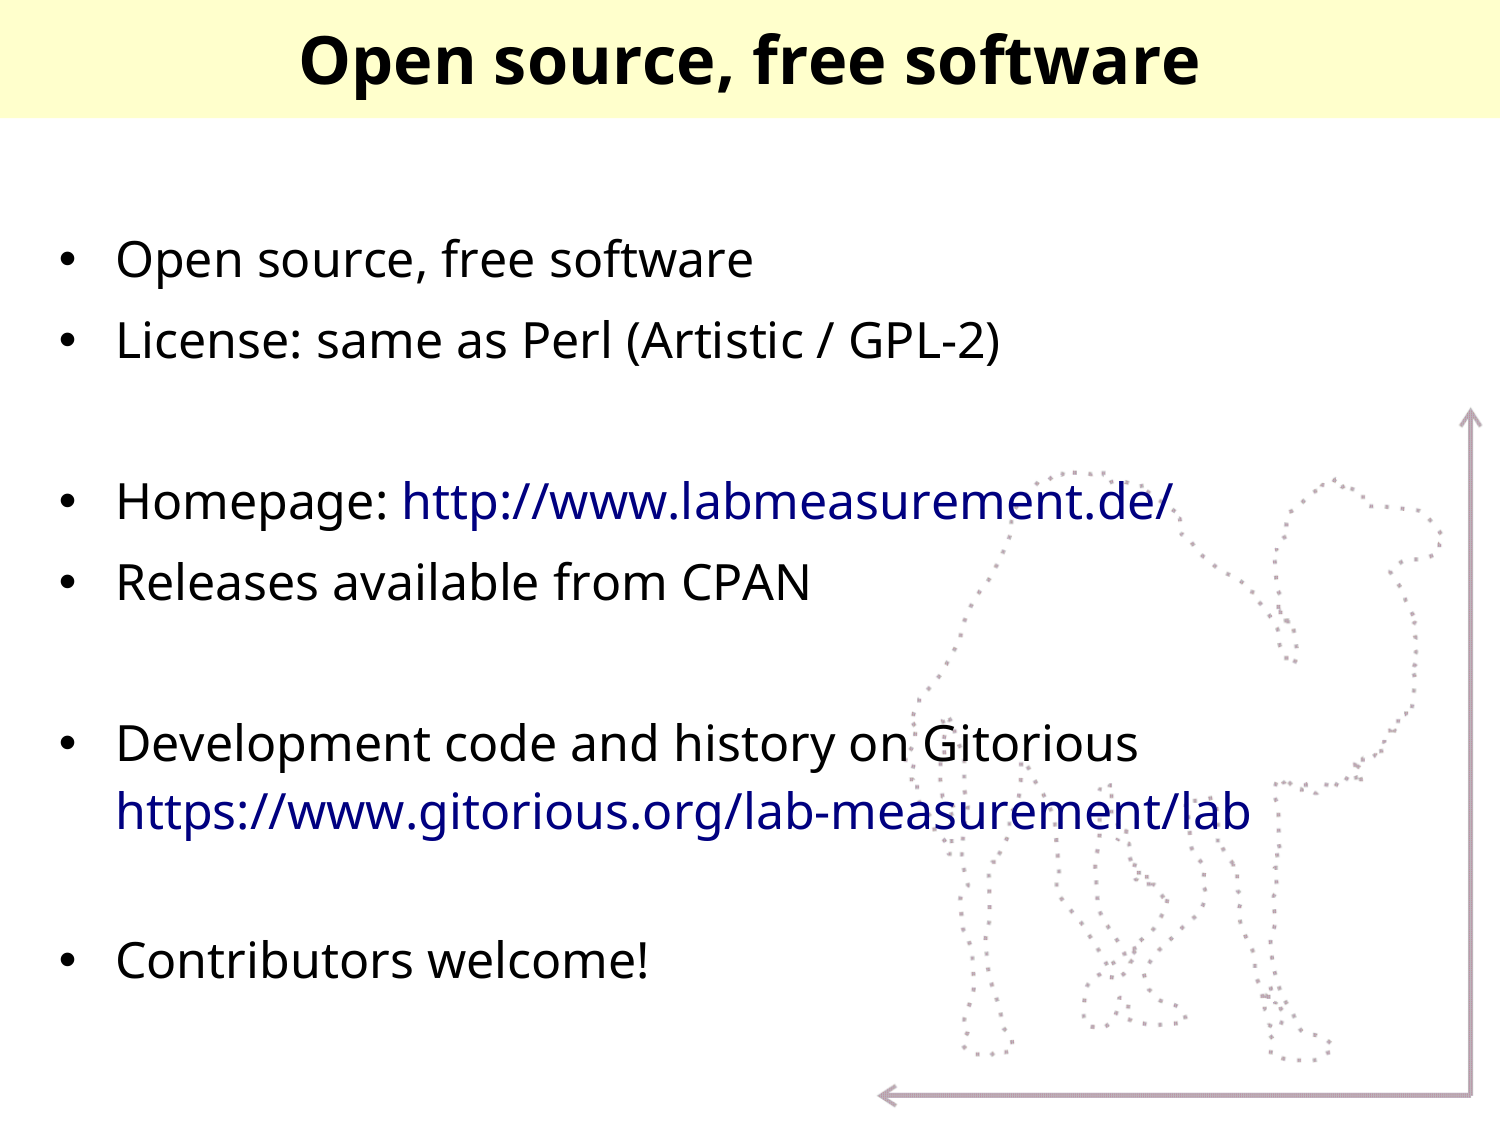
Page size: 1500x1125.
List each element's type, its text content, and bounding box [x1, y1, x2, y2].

title Open source, free software [0, 0, 1500, 119]
picture [849, 383, 1500, 1125]
list Open source, free software License: same as Perl (Artistic / GPL-2) Homepage: http://www.labmeasurement.de/ Releases available from CPAN Development code and history on Gitorious https://www.gitorious.org/lab-measurement/lab Contributors welcome! [59, 143, 1447, 1034]
